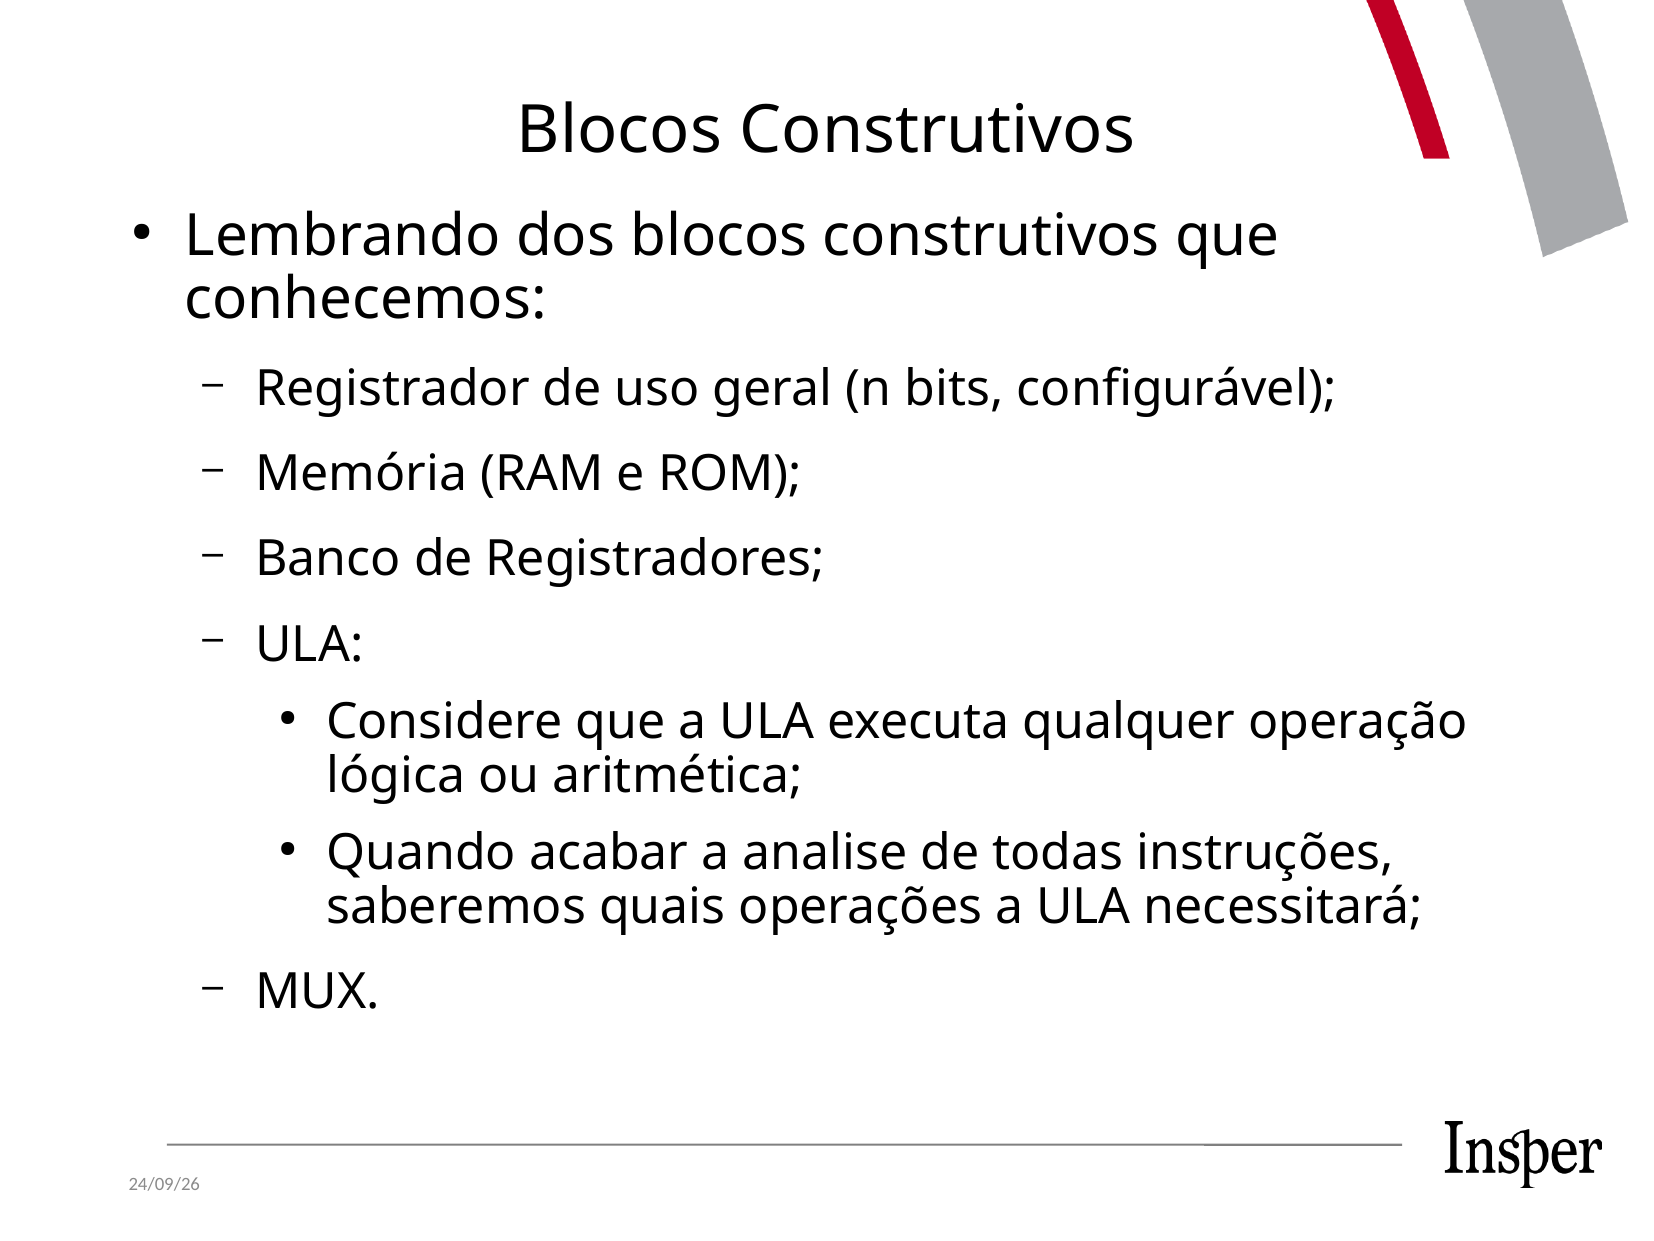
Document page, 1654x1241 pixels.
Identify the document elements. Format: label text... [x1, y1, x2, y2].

list Blocos Construtivos Lembrando dos blocos construtivos que conhecemos: Registrador de uso geral (n bits, configurável); Memória (RAM e ROM); Banco de Registradores; ULA: Considere que a ULA executa qualquer operação lógica ou aritmética; Quando acabar a analise de todas instruções, saberemos quais operações a ULA necessitará; MUX. [113, 94, 1540, 1117]
